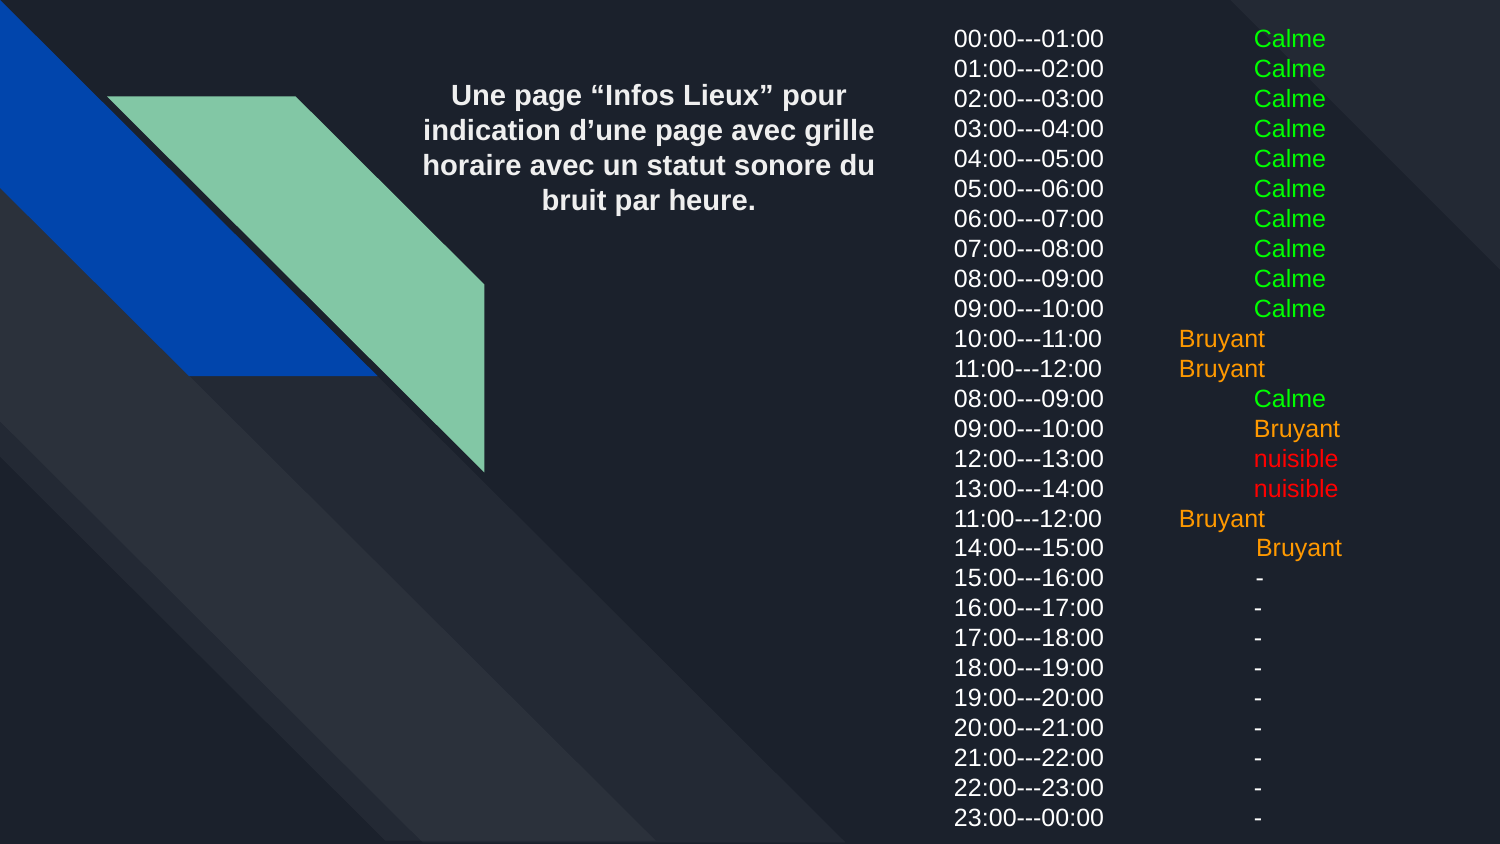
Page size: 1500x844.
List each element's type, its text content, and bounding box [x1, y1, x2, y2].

text_box Une page “Infos Lieux” pour indication d’une page avec grille horaire avec un statut sonore du bruit par heure. [383, 61, 915, 247]
title 00:00---01:00 Calme 01:00---02:00 Calme 02:00---03:00 Calme 03:00---04:00 Calme 04:00---05:00 Calme 05:00---06:00 Calme 06:00---07:00 Calme 07:00---08:00 Calme 08:00---09:00 Calme 09:00---10:00 Calme 10:00---11:00 Bruyant 11:00---12:00 Bruyant 08:00---09:00 Calme 09:00---10:00 Bruyant 12:00---13:00 nuisible 13:00---14:00 nuisible 11:00---12:00 Bruyant 14:00---15:00 Bruyant 15:00---16:00 - 16:00---17:00 - 17:00---18:00 - 18:00---19:00 - 19:00---20:00 - 20:00---21:00 - 21:00---22:00 - 22:00---23:00 - 23:00---00:00 - [939, 7, 1463, 813]
